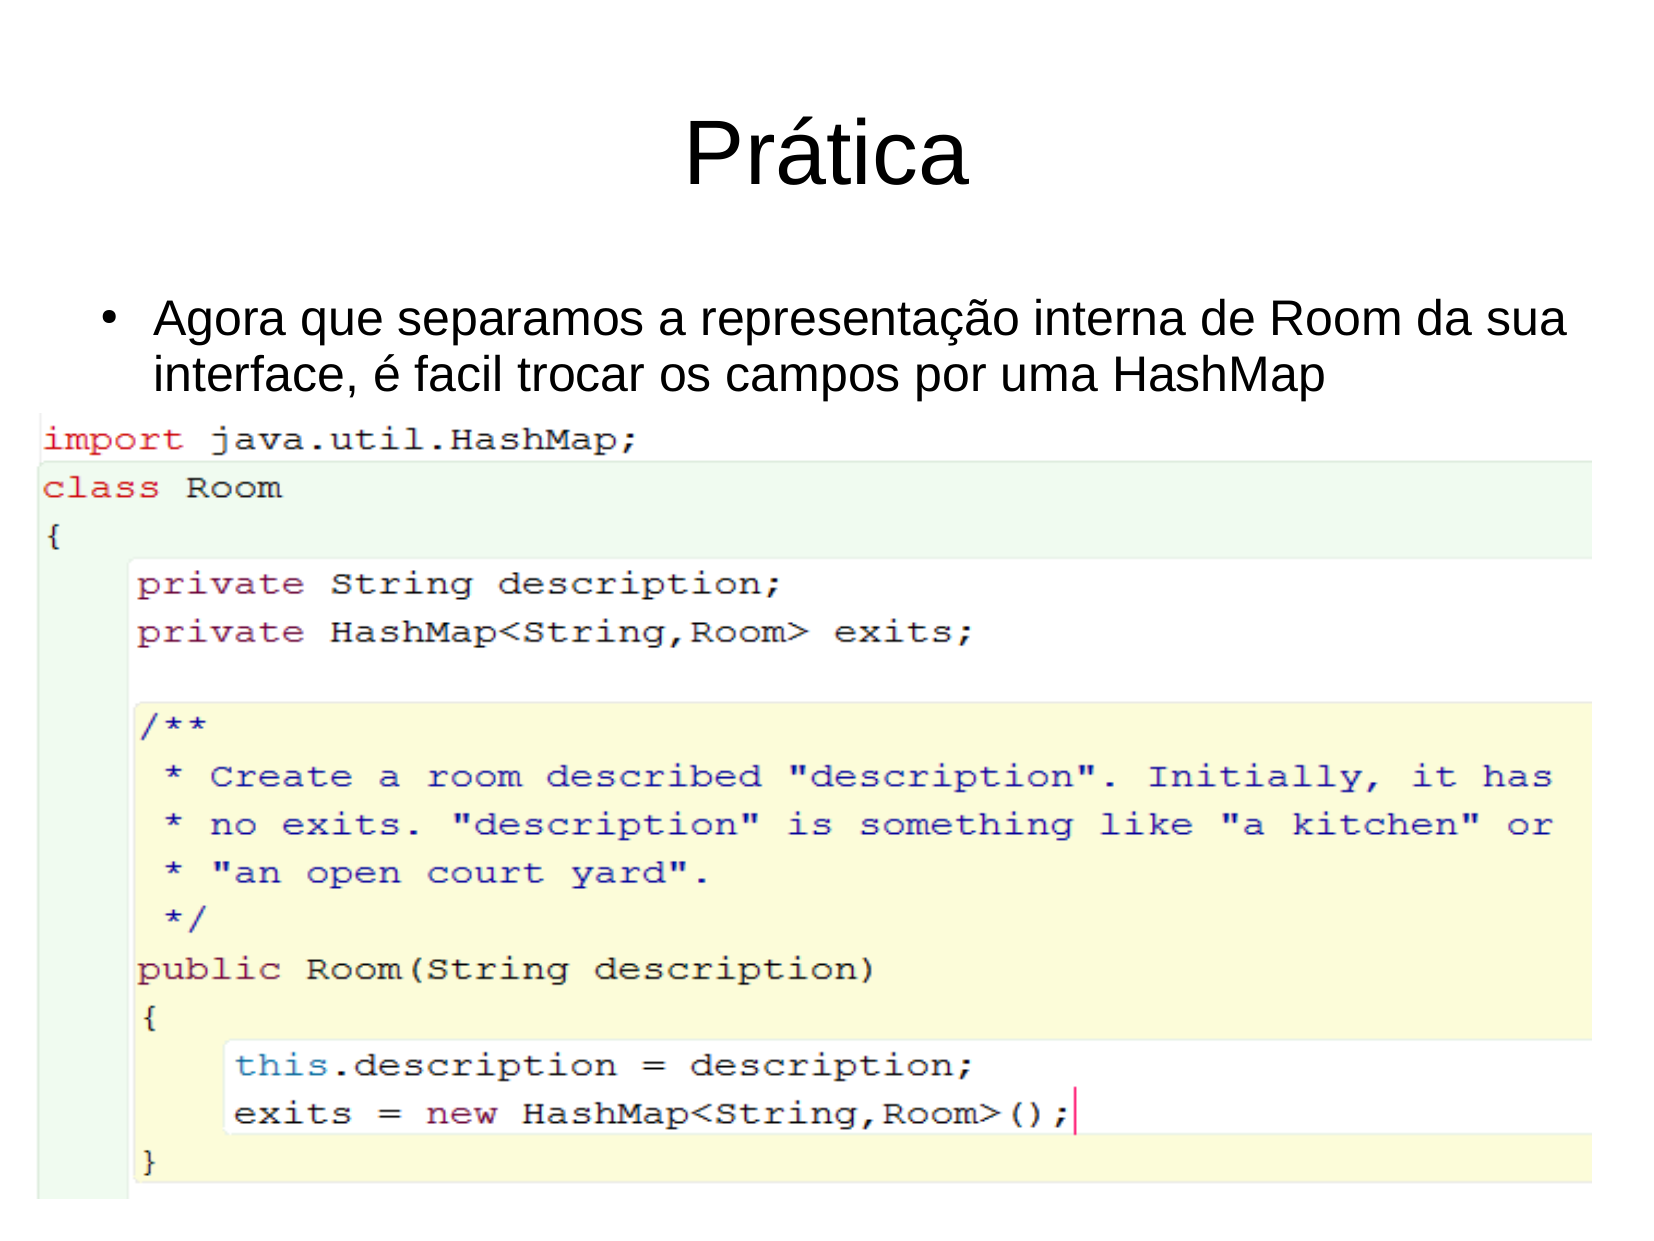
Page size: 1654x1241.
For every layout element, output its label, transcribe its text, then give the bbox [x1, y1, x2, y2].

list Agora que separamos a representação interna de Room da sua interface, é facil trocar os campos por uma HashMap [82, 290, 1571, 413]
picture [29, 413, 1592, 1199]
title Prática [82, 49, 1571, 257]
